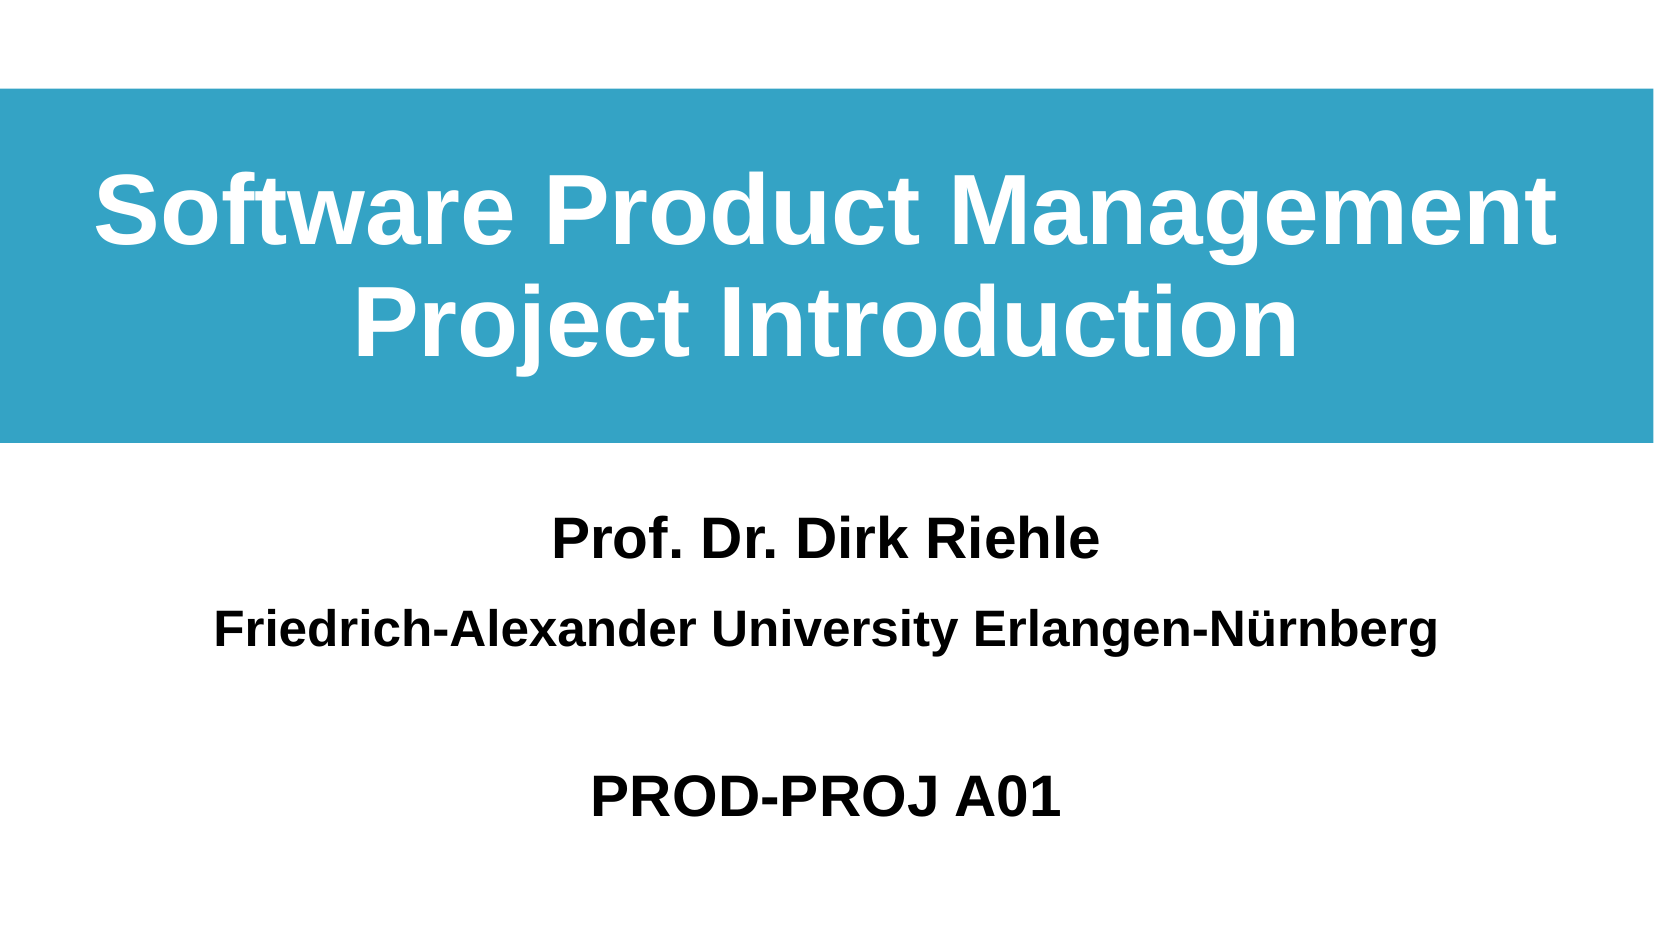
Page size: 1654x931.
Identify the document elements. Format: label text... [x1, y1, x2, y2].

subtitle Prof. Dr. Dirk Riehle Friedrich-Alexander University Erlangen-Nürnberg PROD-PROJ A01 [29, 472, 1625, 886]
title Software Product Management Project Introduction [0, 88, 1654, 443]
